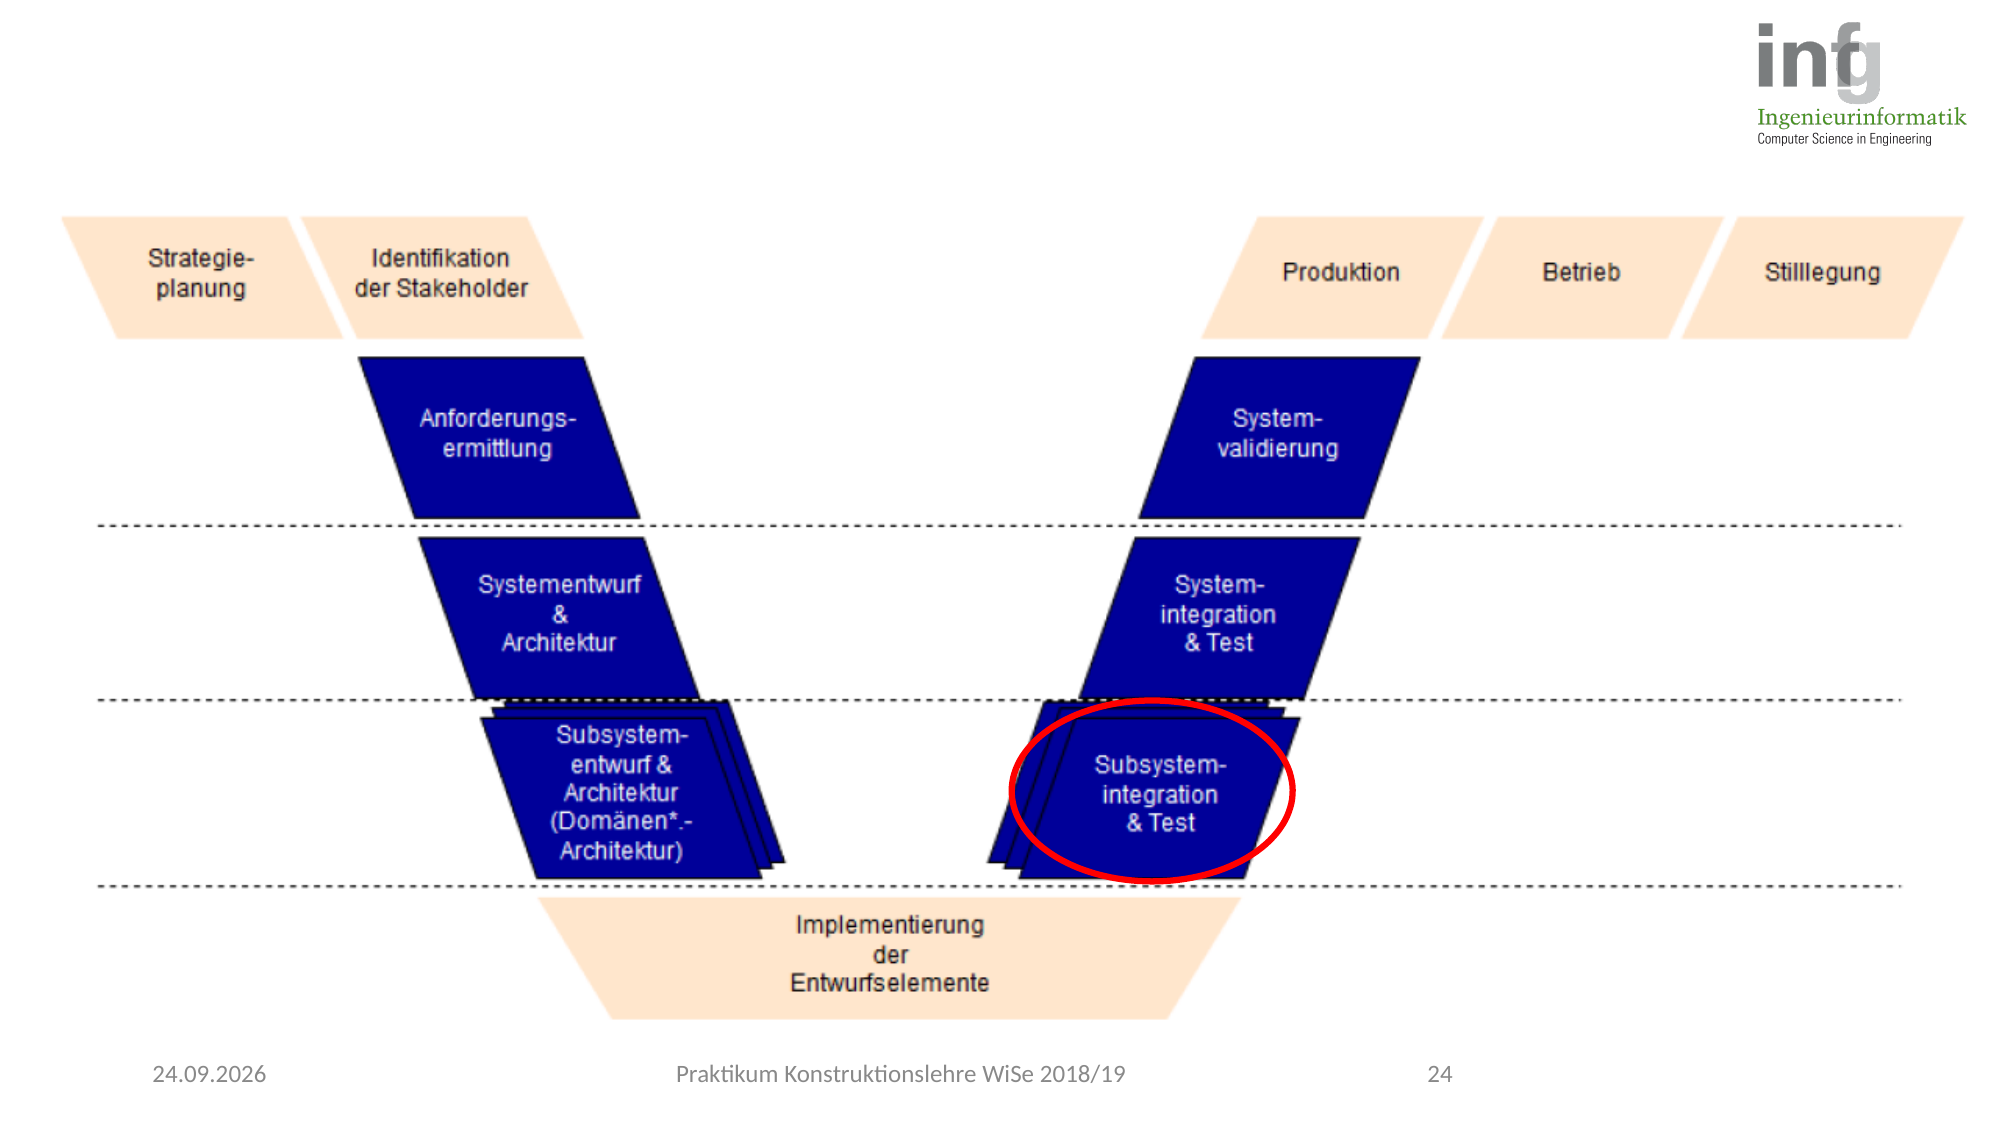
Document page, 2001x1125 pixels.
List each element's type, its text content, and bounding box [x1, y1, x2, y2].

text_box 10.01.2019 [137, 1042, 403, 1103]
text_box Praktikum Konstruktionslehre WiSe 2018/19 [403, 1042, 1400, 1103]
text_box 24 [1412, 1042, 1863, 1103]
picture [42, 155, 1982, 1059]
